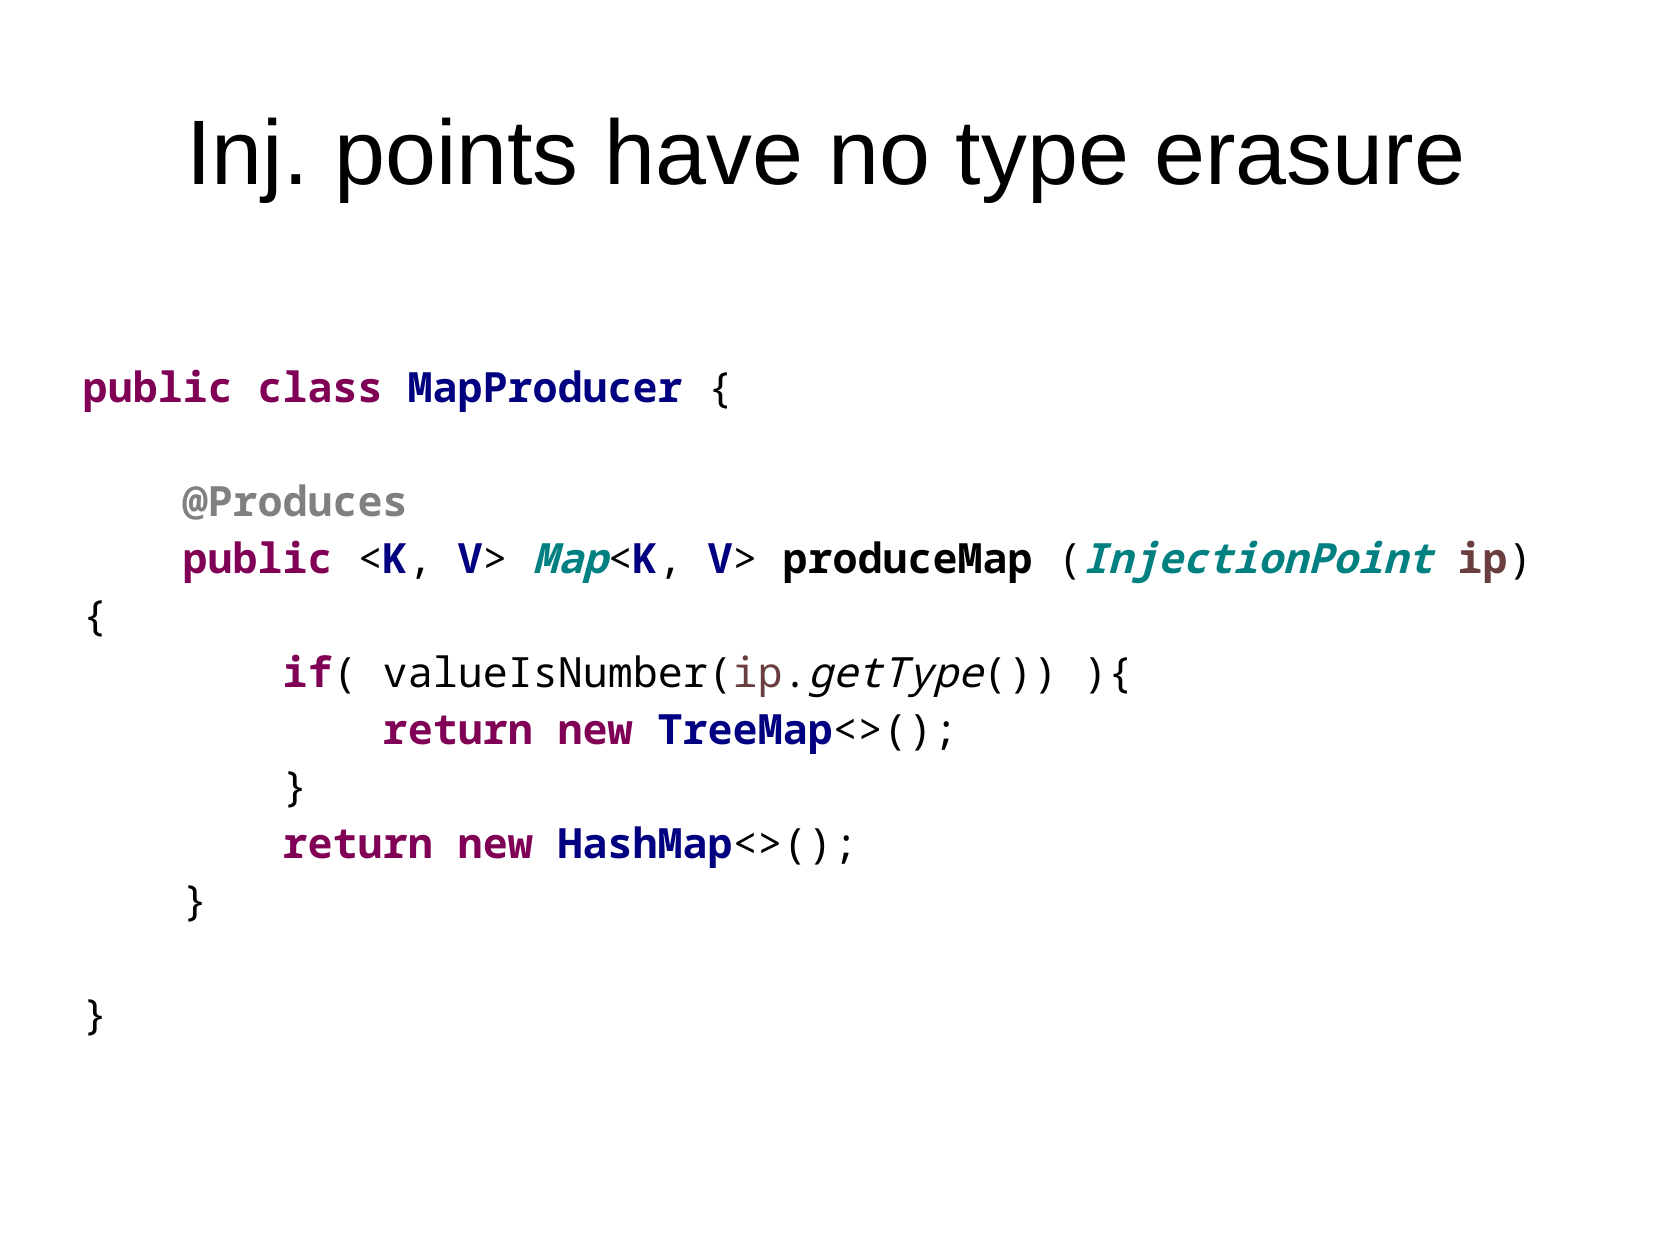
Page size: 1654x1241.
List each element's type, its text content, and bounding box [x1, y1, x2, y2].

list public class MapProducer { @Produces public <K, V> Map<K, V> produceMap (InjectionPoint ip) { if( valueIsNumber(ip.getType()) ){ return new TreeMap<>(); } return new HashMap<>(); } } [82, 290, 1571, 1109]
title Inj. points have no type erasure [82, 49, 1571, 257]
